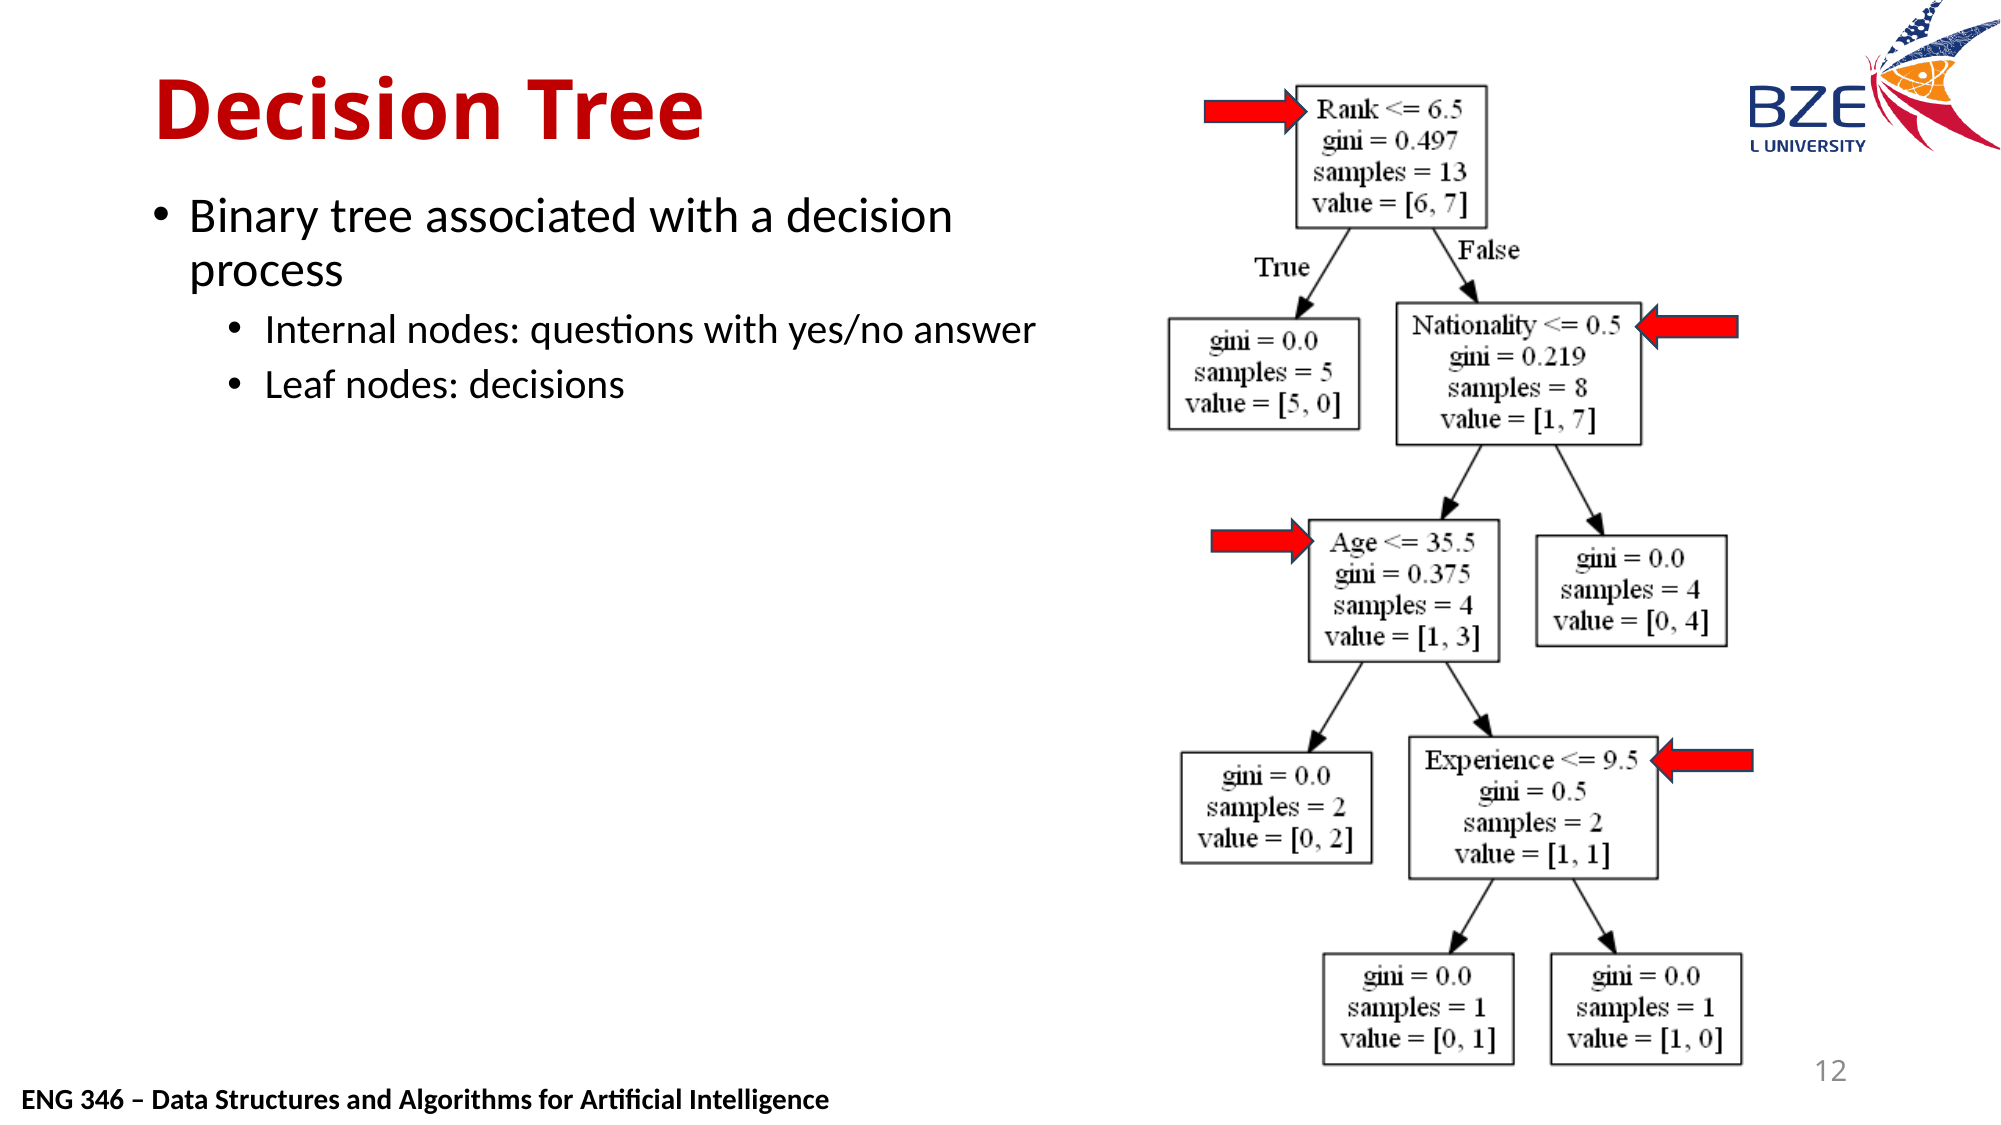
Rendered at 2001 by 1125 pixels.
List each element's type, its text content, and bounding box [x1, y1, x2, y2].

list Binary tree associated with a decision process Internal nodes: questions with yes/no answer Leaf nodes: decisions [137, 181, 1094, 1014]
picture [1665, 0, 2001, 152]
text_box [1635, 305, 1738, 348]
text_box [1204, 90, 1307, 133]
picture [1161, 78, 1750, 1073]
slide_number <number> [1412, 1042, 1863, 1103]
title Decision Tree [137, 59, 1863, 166]
text_box [1650, 739, 1753, 782]
text_box [1211, 519, 1314, 563]
